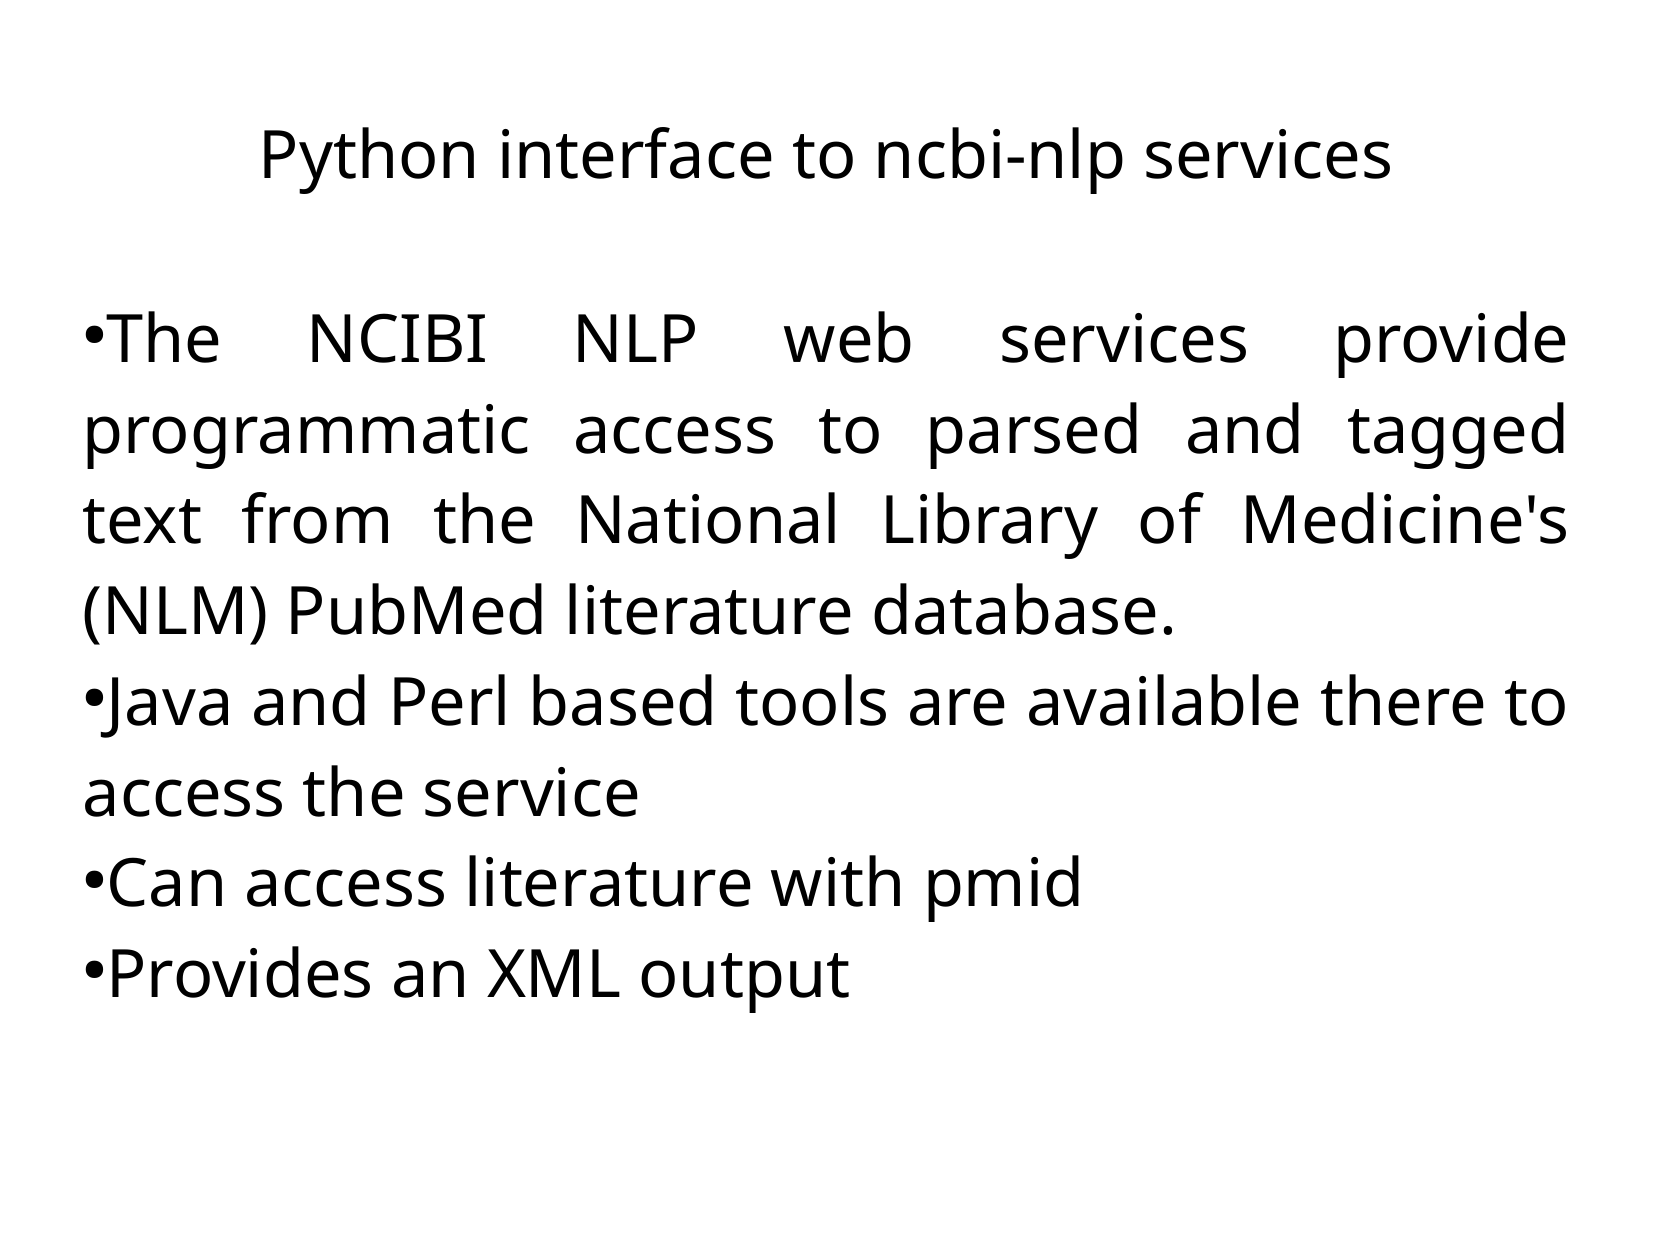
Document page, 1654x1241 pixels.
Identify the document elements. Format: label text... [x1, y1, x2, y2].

title Python interface to ncbi-nlp services [82, 56, 1571, 250]
subtitle The NCIBI NLP web services provide programmatic access to parsed and tagged text from the National Library of Medicine's (NLM) PubMed literature database. Java and Perl based tools are available there to access the service Can access literature with pmid Provides an XML output [82, 297, 1571, 1102]
